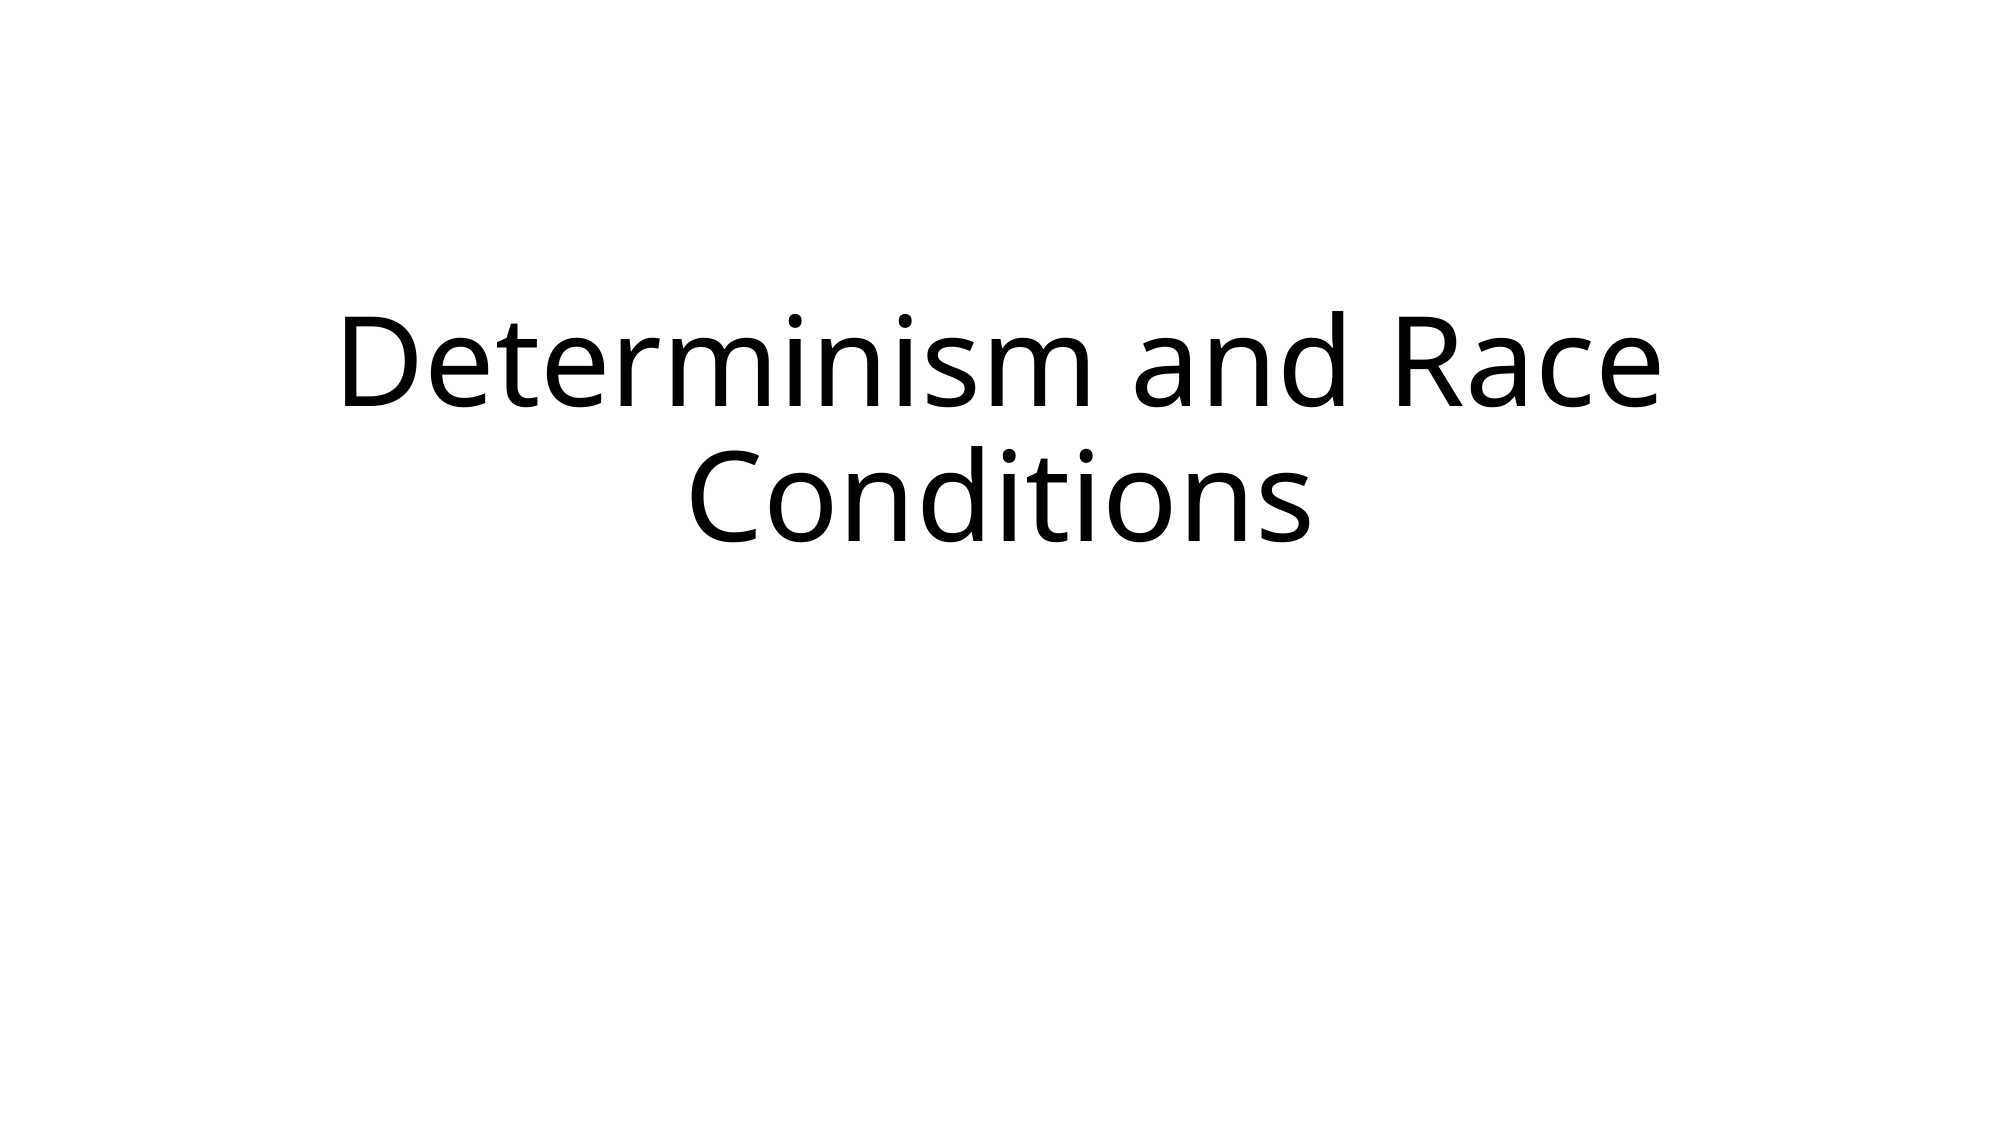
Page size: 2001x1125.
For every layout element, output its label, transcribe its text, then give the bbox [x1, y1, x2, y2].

title Determinism and Race Conditions [249, 184, 1750, 576]
